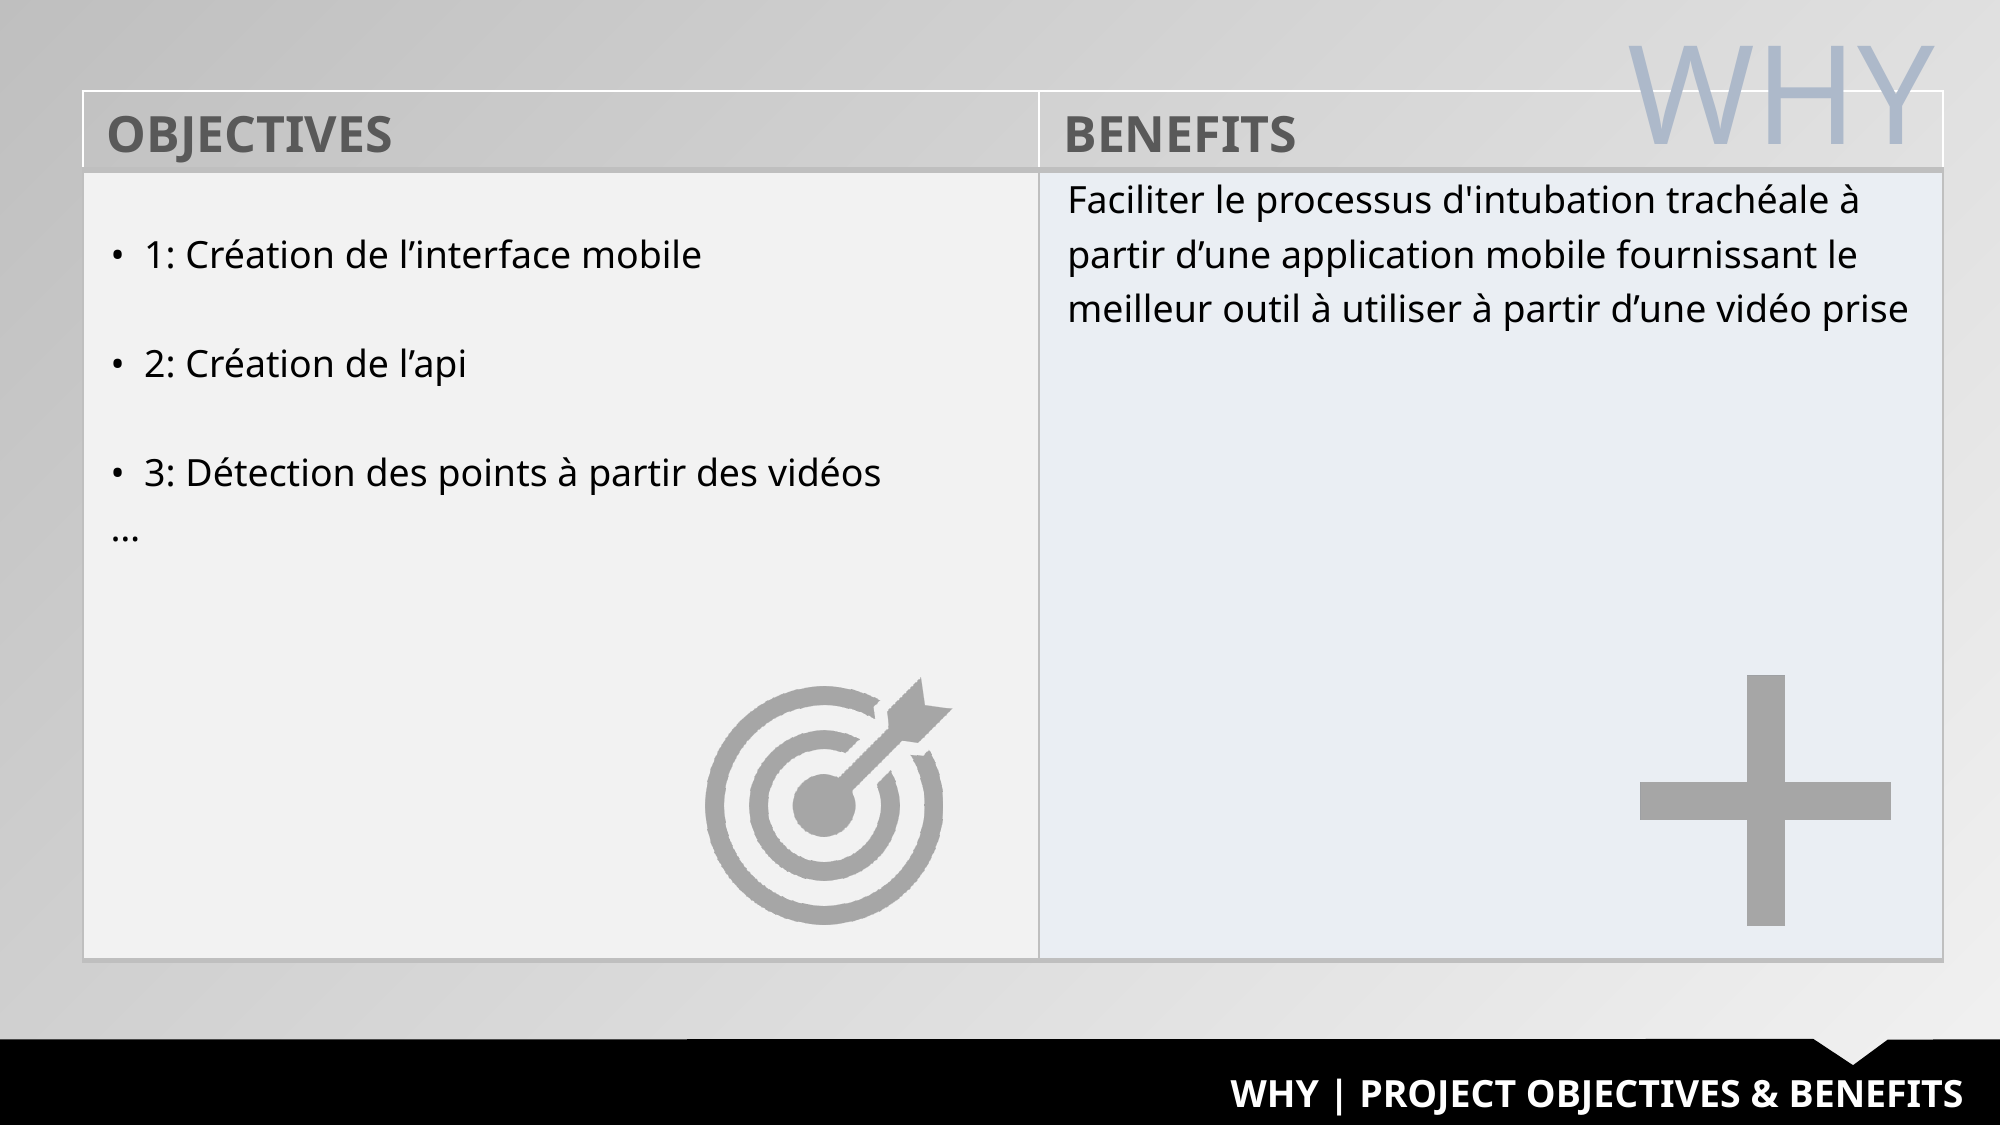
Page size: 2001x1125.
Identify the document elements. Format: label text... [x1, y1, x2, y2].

text_box WHY [1363, 0, 1951, 180]
text_box WHY | PROJECT OBJECTIVES & BENEFITS [620, 1062, 1980, 1123]
table_cell • 1: Création de l’interface mobile • 2: Création de l’api • 3: Détection des points à partir des vidéos … [84, 173, 1038, 958]
picture [1615, 650, 1916, 951]
text_box [0, 1038, 2000, 1125]
table_cell Faciliter le processus d'intubation trachéale à partir d’une application mobile fournissant le meilleur outil à utiliser à partir d’une vidéo prise [1040, 173, 1942, 958]
table_header OBJECTIVES [84, 92, 1038, 167]
picture [678, 650, 979, 951]
table_header BENEFITS [1040, 92, 1363, 167]
